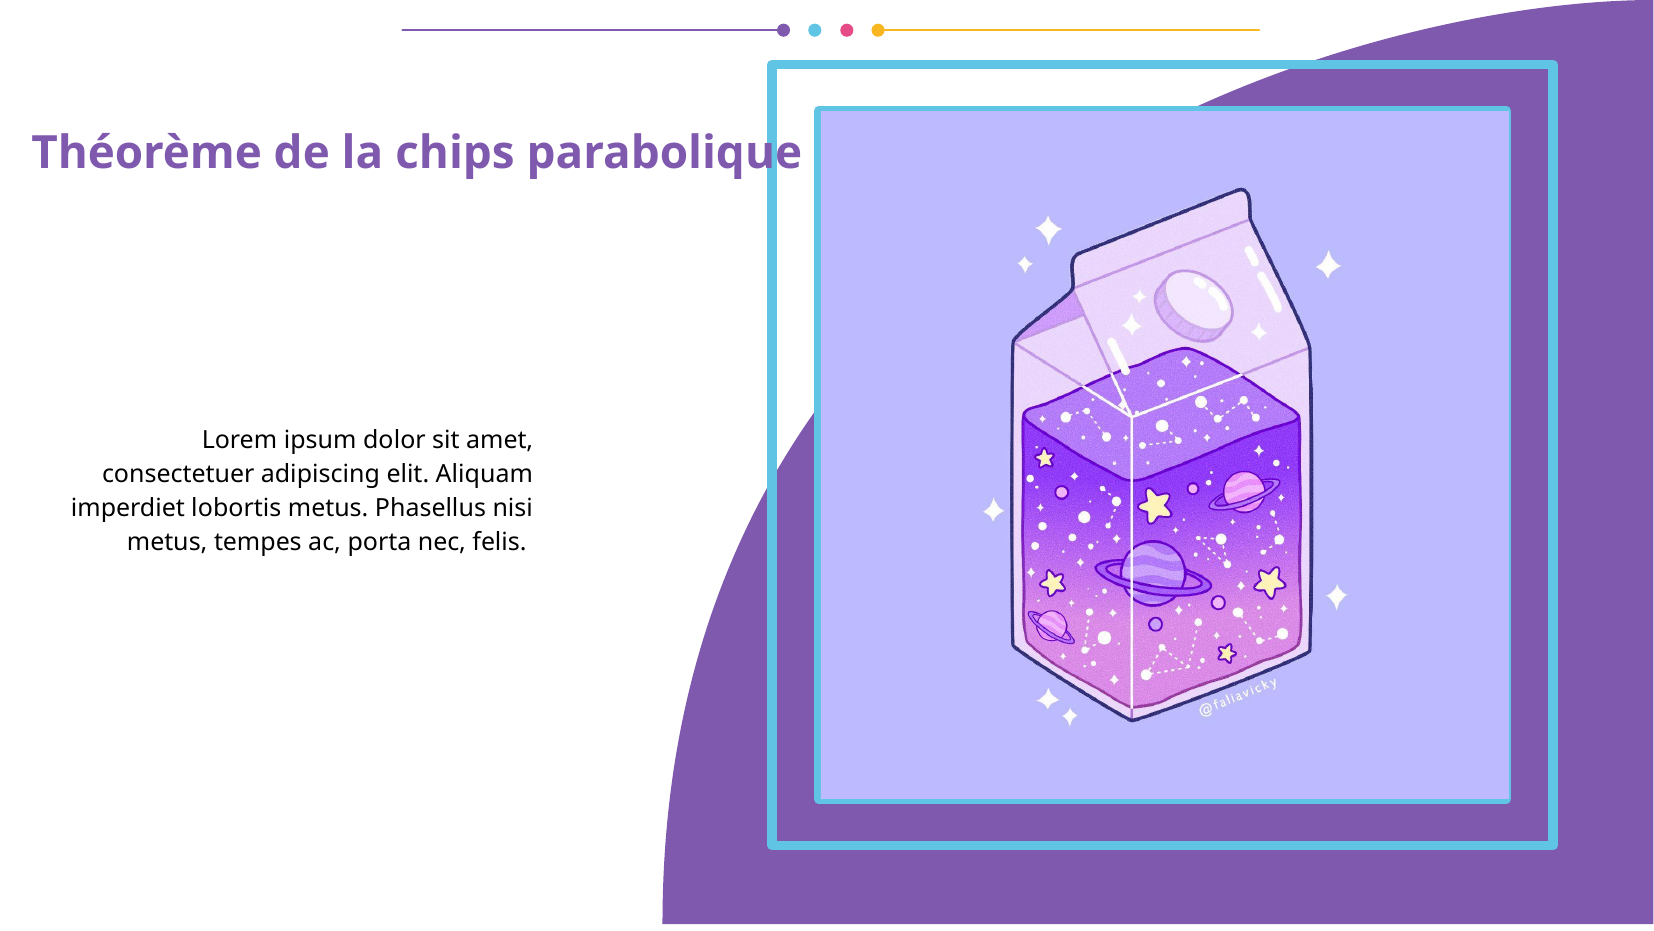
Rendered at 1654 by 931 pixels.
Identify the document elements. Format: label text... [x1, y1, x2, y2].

title Lorem ipsum dolor sit amet, consectetuer adipiscing elit. Aliquam imperdiet lobortis metus. Phasellus nisi metus, tempes ac, porta nec, felis. [69, 381, 534, 565]
title Théorème de la chips parabolique [31, 88, 975, 214]
text_box [820, 111, 1509, 800]
